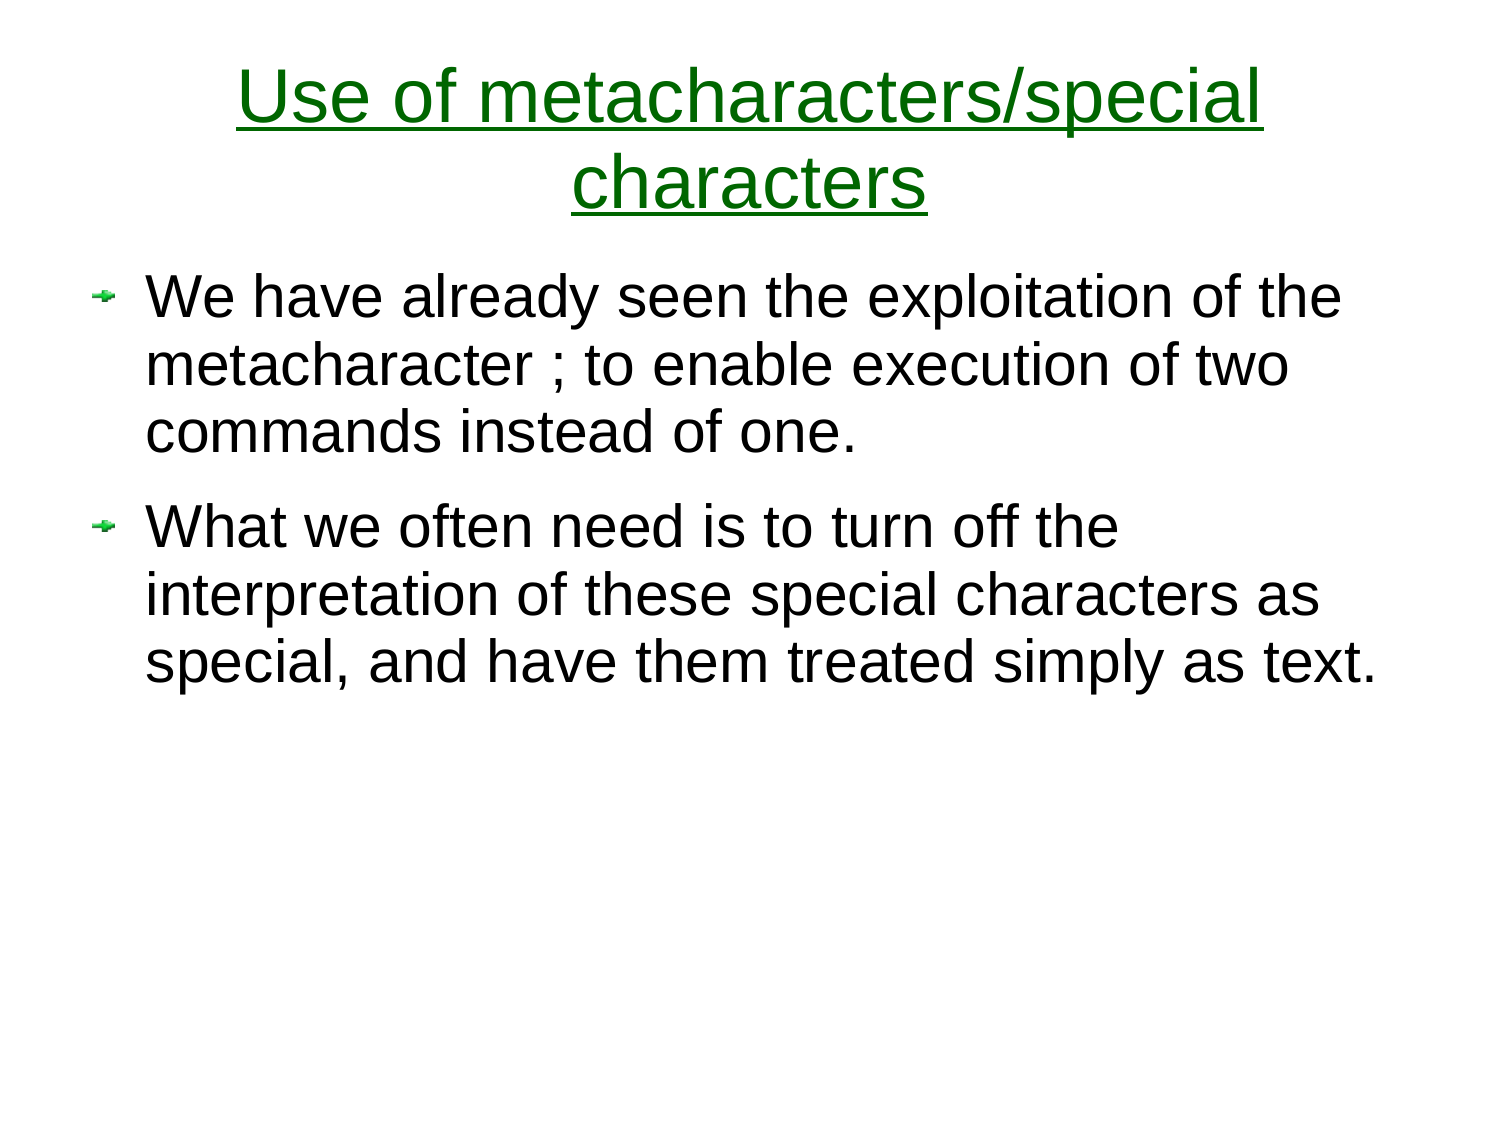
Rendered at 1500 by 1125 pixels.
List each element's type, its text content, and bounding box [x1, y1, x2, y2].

list We have already seen the exploitation of the metacharacter ; to enable execution of two commands instead of one. What we often need is to turn off the interpretation of these special characters as special, and have them treated simply as text. [75, 262, 1425, 1006]
title Use of metacharacters/special characters [75, 45, 1425, 233]
